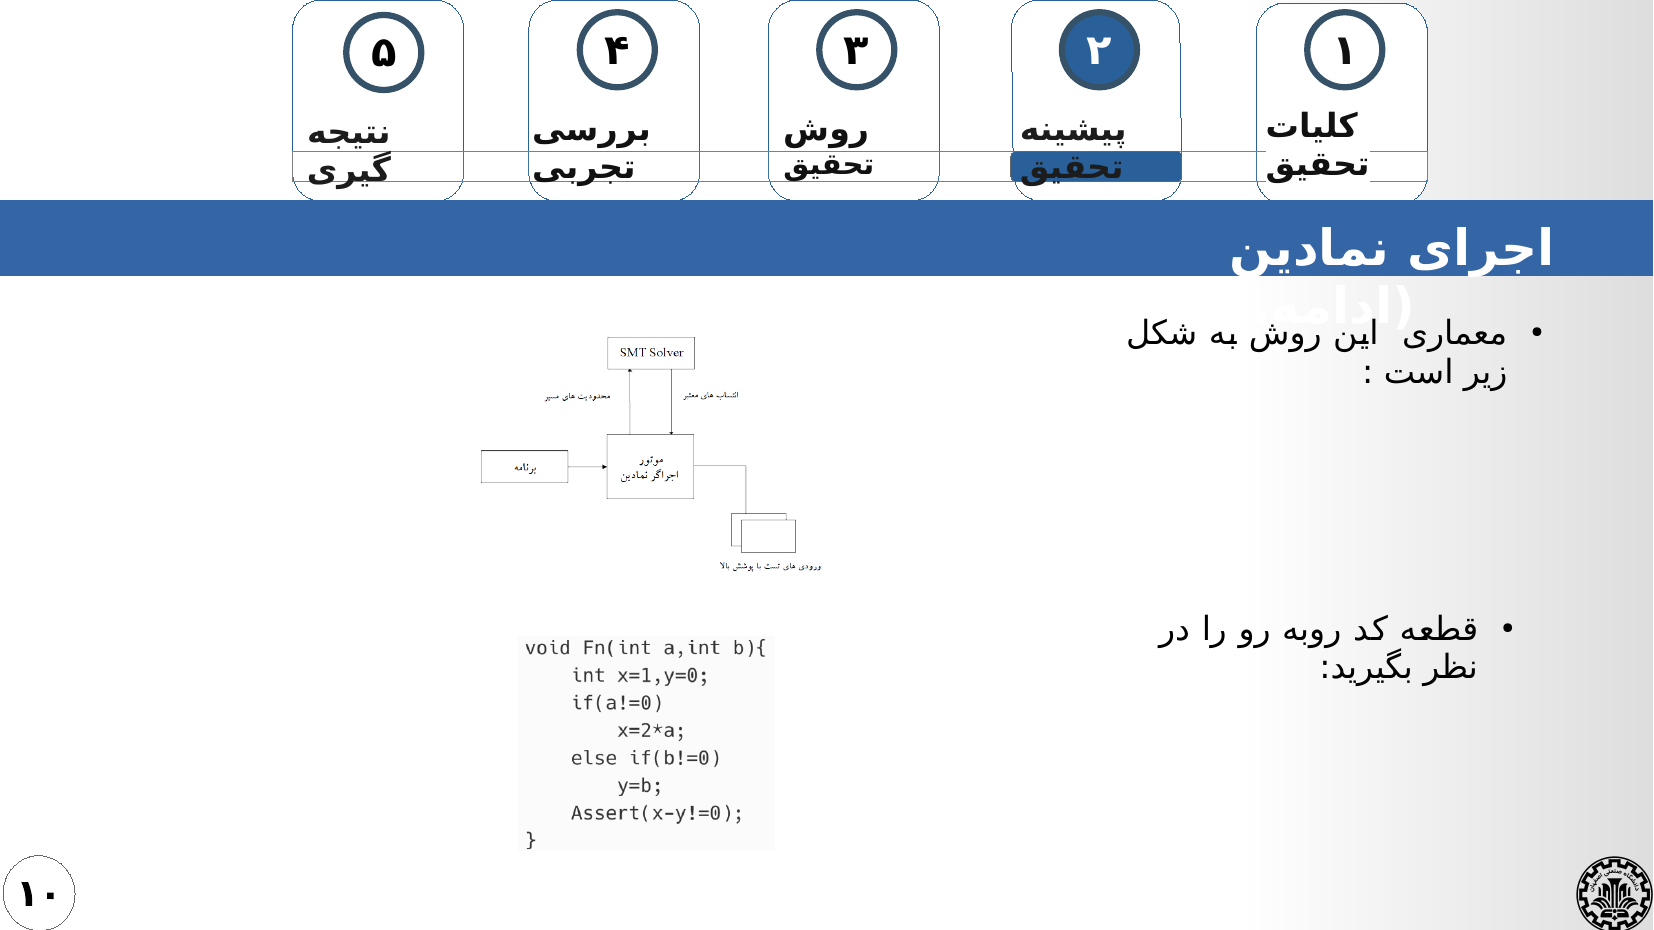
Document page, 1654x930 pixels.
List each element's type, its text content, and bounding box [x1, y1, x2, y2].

text_box اجرای نمادین (ادامه.) [1214, 211, 1653, 277]
text_box کلیات تحقیق [1250, 99, 1446, 148]
text_box ۳ [819, 12, 895, 88]
text_box ۱ [1307, 12, 1383, 88]
text_box نتیجه گیری [292, 104, 488, 154]
text_box [0, 148, 1653, 306]
text_box ۱۰ [3, 855, 76, 930]
text_box [292, 0, 464, 104]
picture [480, 336, 826, 593]
text_box ۴ [579, 12, 655, 88]
text_box معماری این روش به شکل زیر است : [1110, 306, 1577, 388]
text_box بررسی تجربی [517, 101, 713, 151]
text_box ۲ [1061, 12, 1137, 88]
text_box [528, 0, 700, 101]
text_box [768, 0, 940, 101]
picture [1575, 855, 1653, 930]
text_box قطعه کد روبه رو را در نظر بگیرید: [1143, 602, 1566, 684]
text_box روش تحقیق [768, 101, 964, 151]
text_box ۵ [346, 14, 422, 91]
picture [518, 636, 775, 851]
text_box پیشینه تحقیق [1005, 101, 1195, 151]
text_box [1011, 0, 1181, 101]
text_box [1256, 3, 1428, 99]
